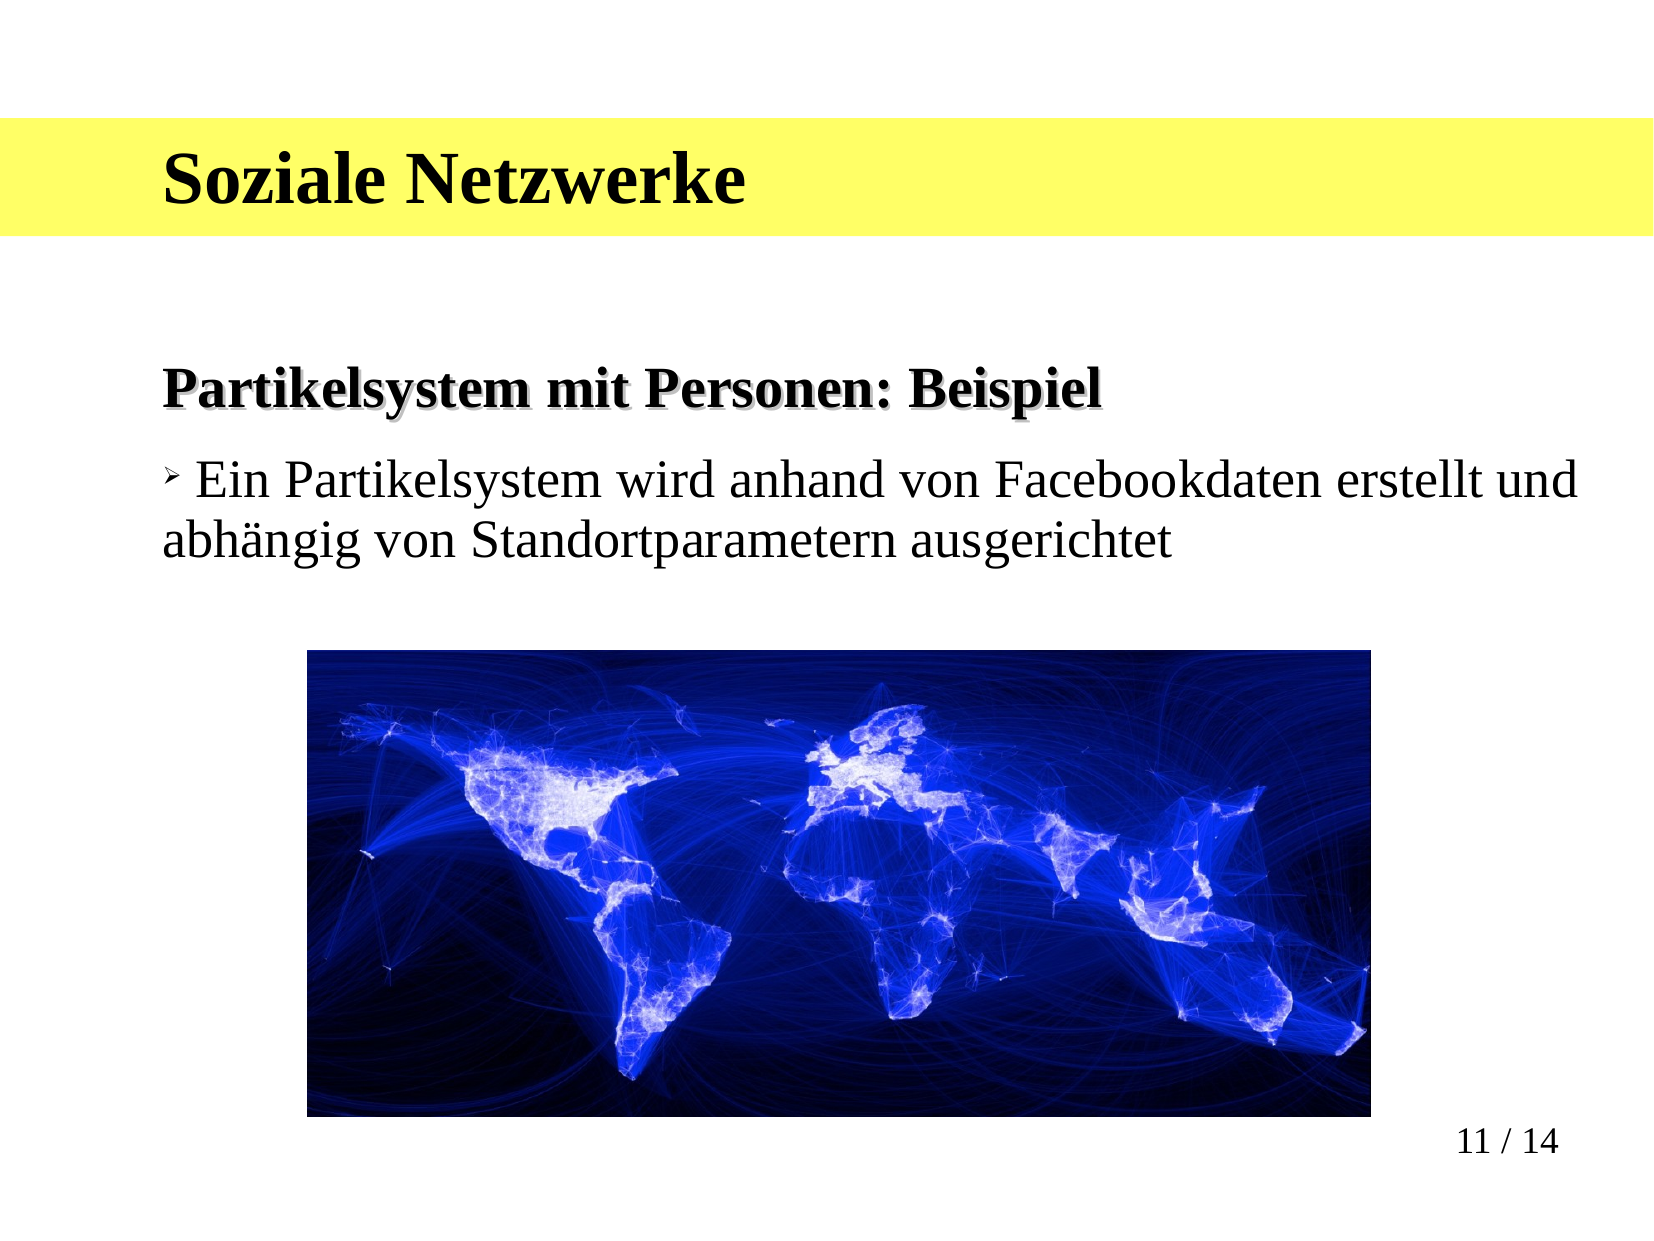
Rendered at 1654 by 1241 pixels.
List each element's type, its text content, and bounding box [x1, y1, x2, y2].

text_box Ein Partikelsystem wird anhand von Facebookdaten erstellt und abhängig von Standortparametern ausgerichtet [147, 441, 1625, 709]
text_box Soziale Netzwerke [147, 129, 1087, 228]
text_box Partikelsystem mit Personen: Beispiel [147, 348, 1595, 428]
text_box [0, 118, 1654, 237]
text_box <number> / 14 [1440, 1112, 1589, 1211]
picture [307, 650, 1371, 1117]
